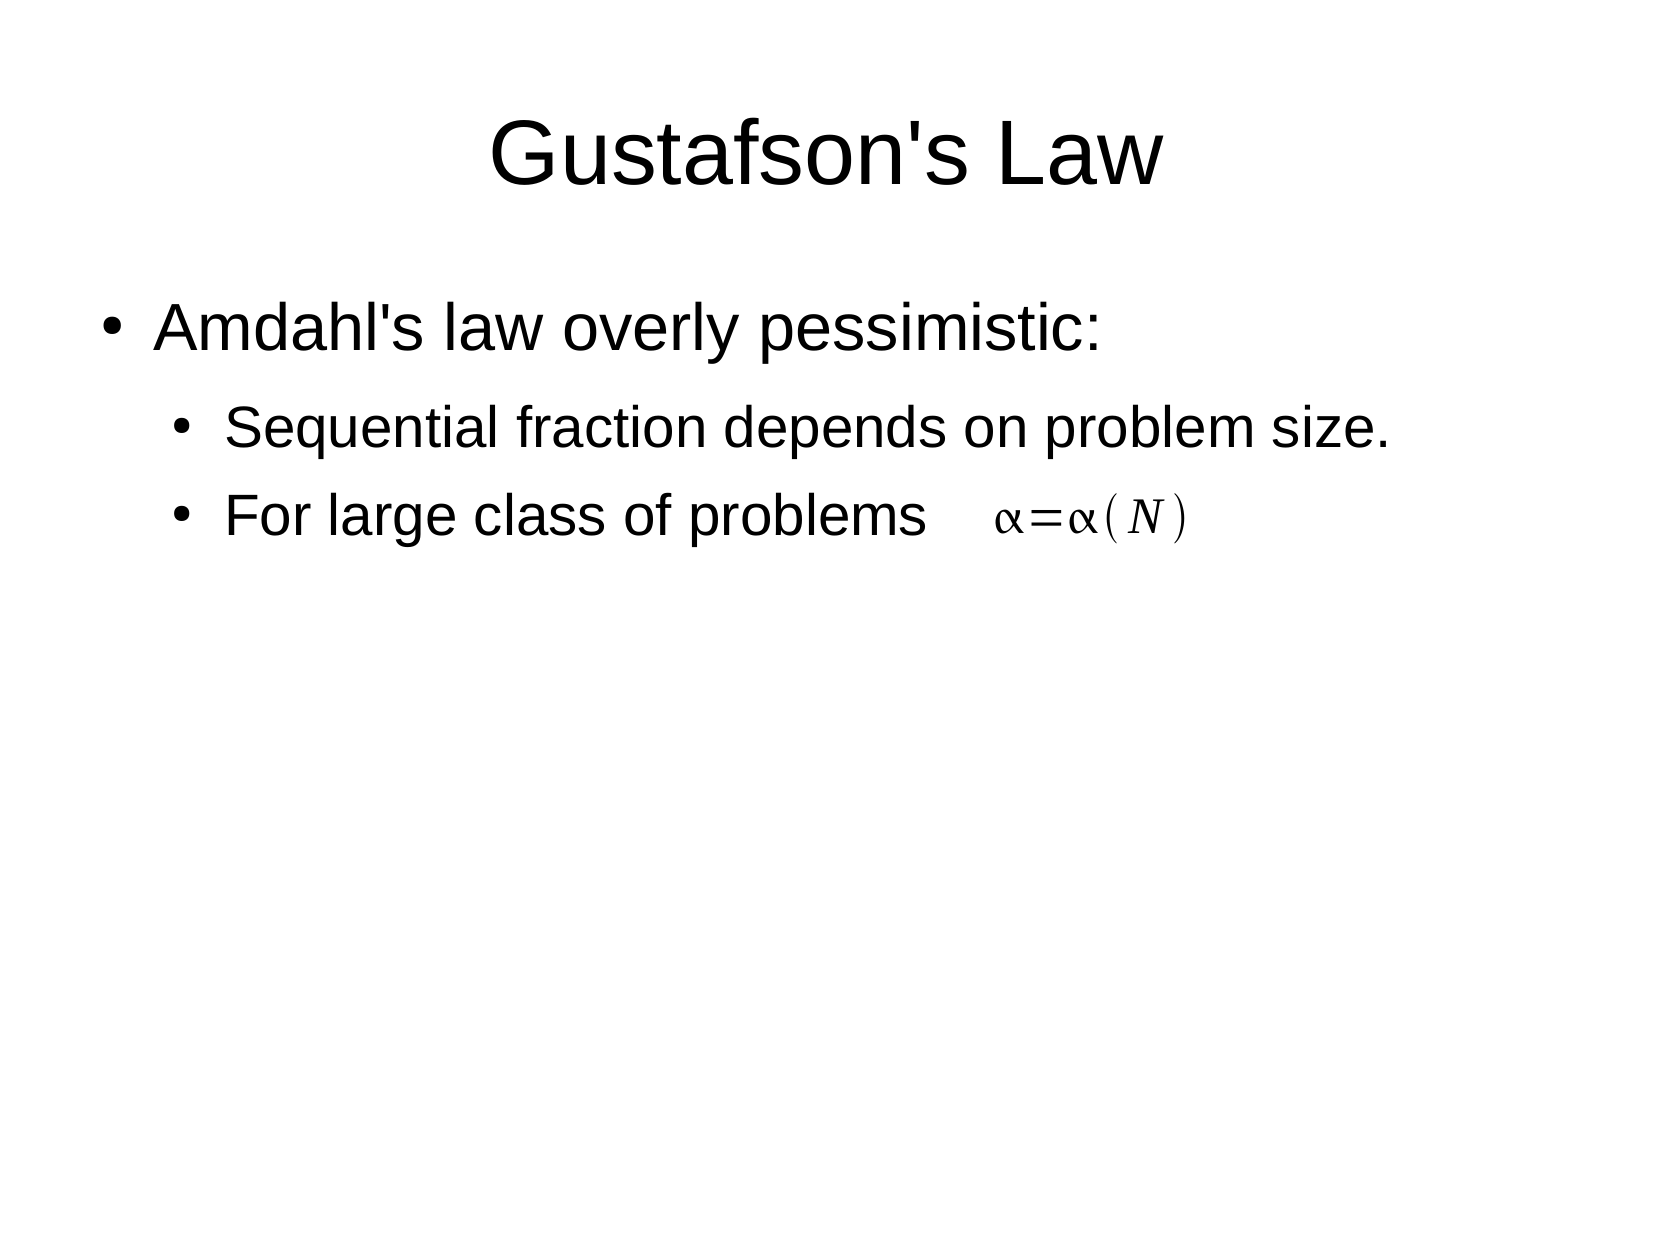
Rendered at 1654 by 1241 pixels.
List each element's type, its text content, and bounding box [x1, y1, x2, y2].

list Amdahl's law overly pessimistic: Sequential fraction depends on problem size. For large class of problems [82, 290, 1571, 1094]
chart [979, 486, 1200, 549]
title Gustafson's Law [82, 56, 1571, 250]
